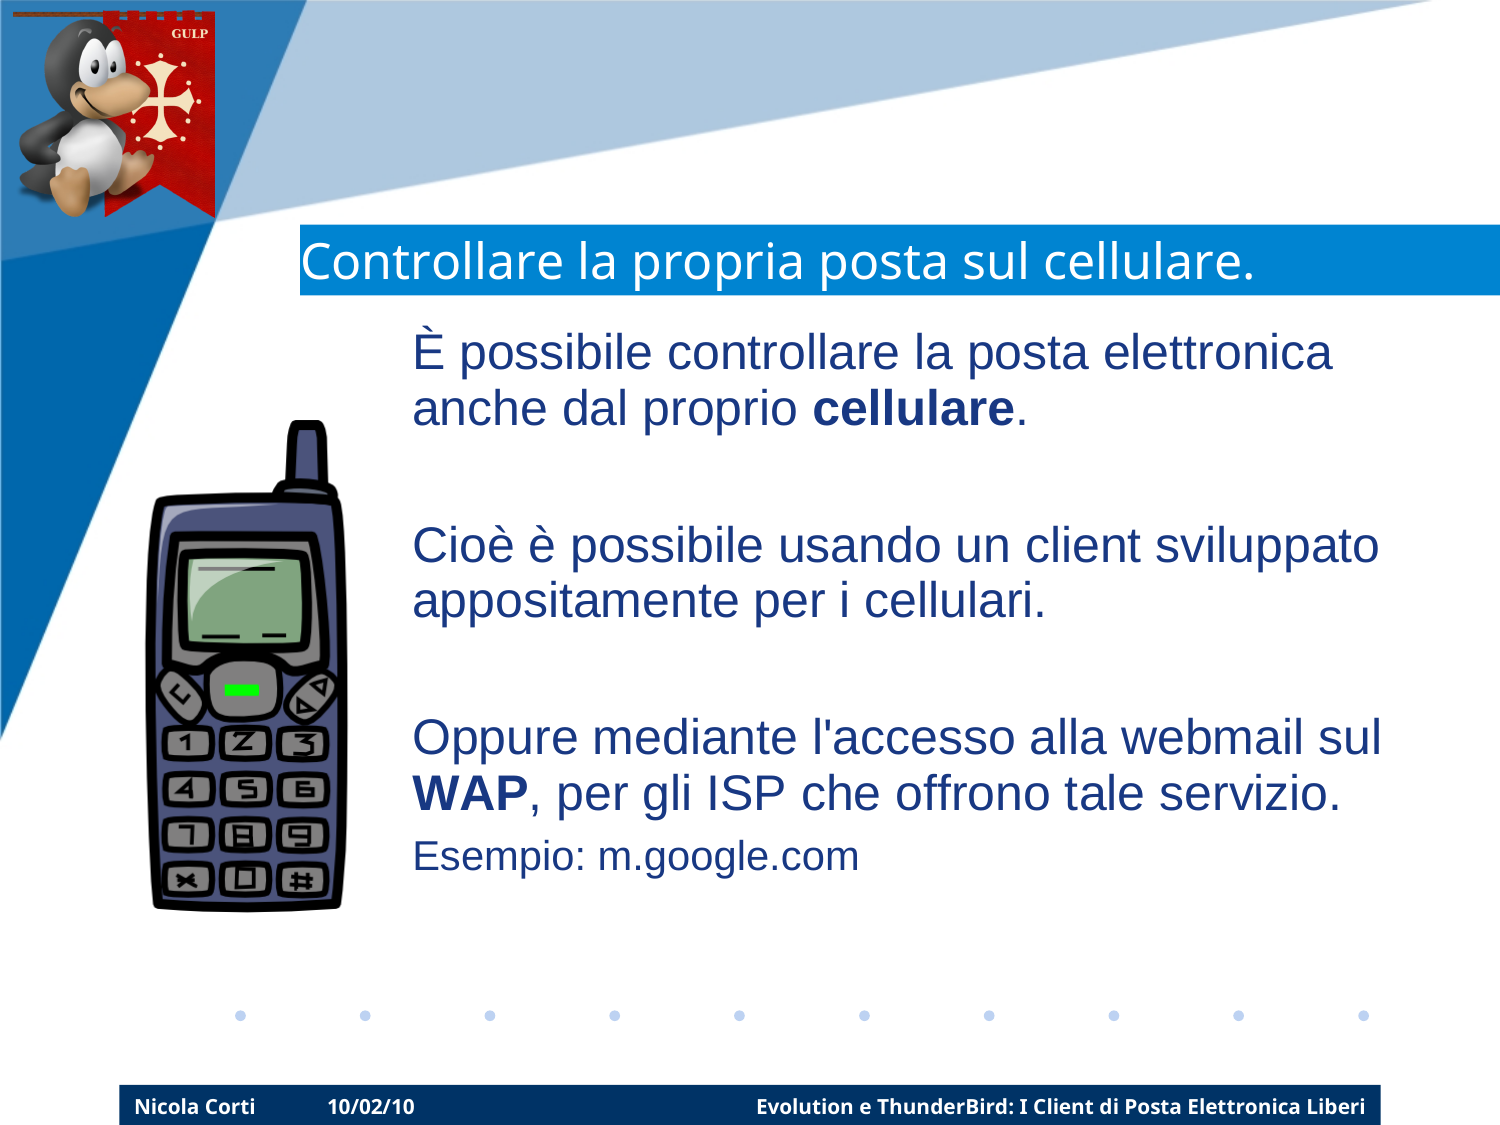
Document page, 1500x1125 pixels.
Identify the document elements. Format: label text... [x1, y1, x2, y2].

title Controllare la propria posta sul cellulare. [300, 224, 1500, 296]
picture [0, 0, 1500, 916]
list È possibile controllare la posta elettronica anche dal proprio cellulare. Cioè è possibile usando un client sviluppato appositamente per i cellulari. Oppure mediante l'accesso alla webmail sul WAP, per gli ISP che offrono tale servizio. Esempio: m.google.com [299, 324, 1418, 1068]
